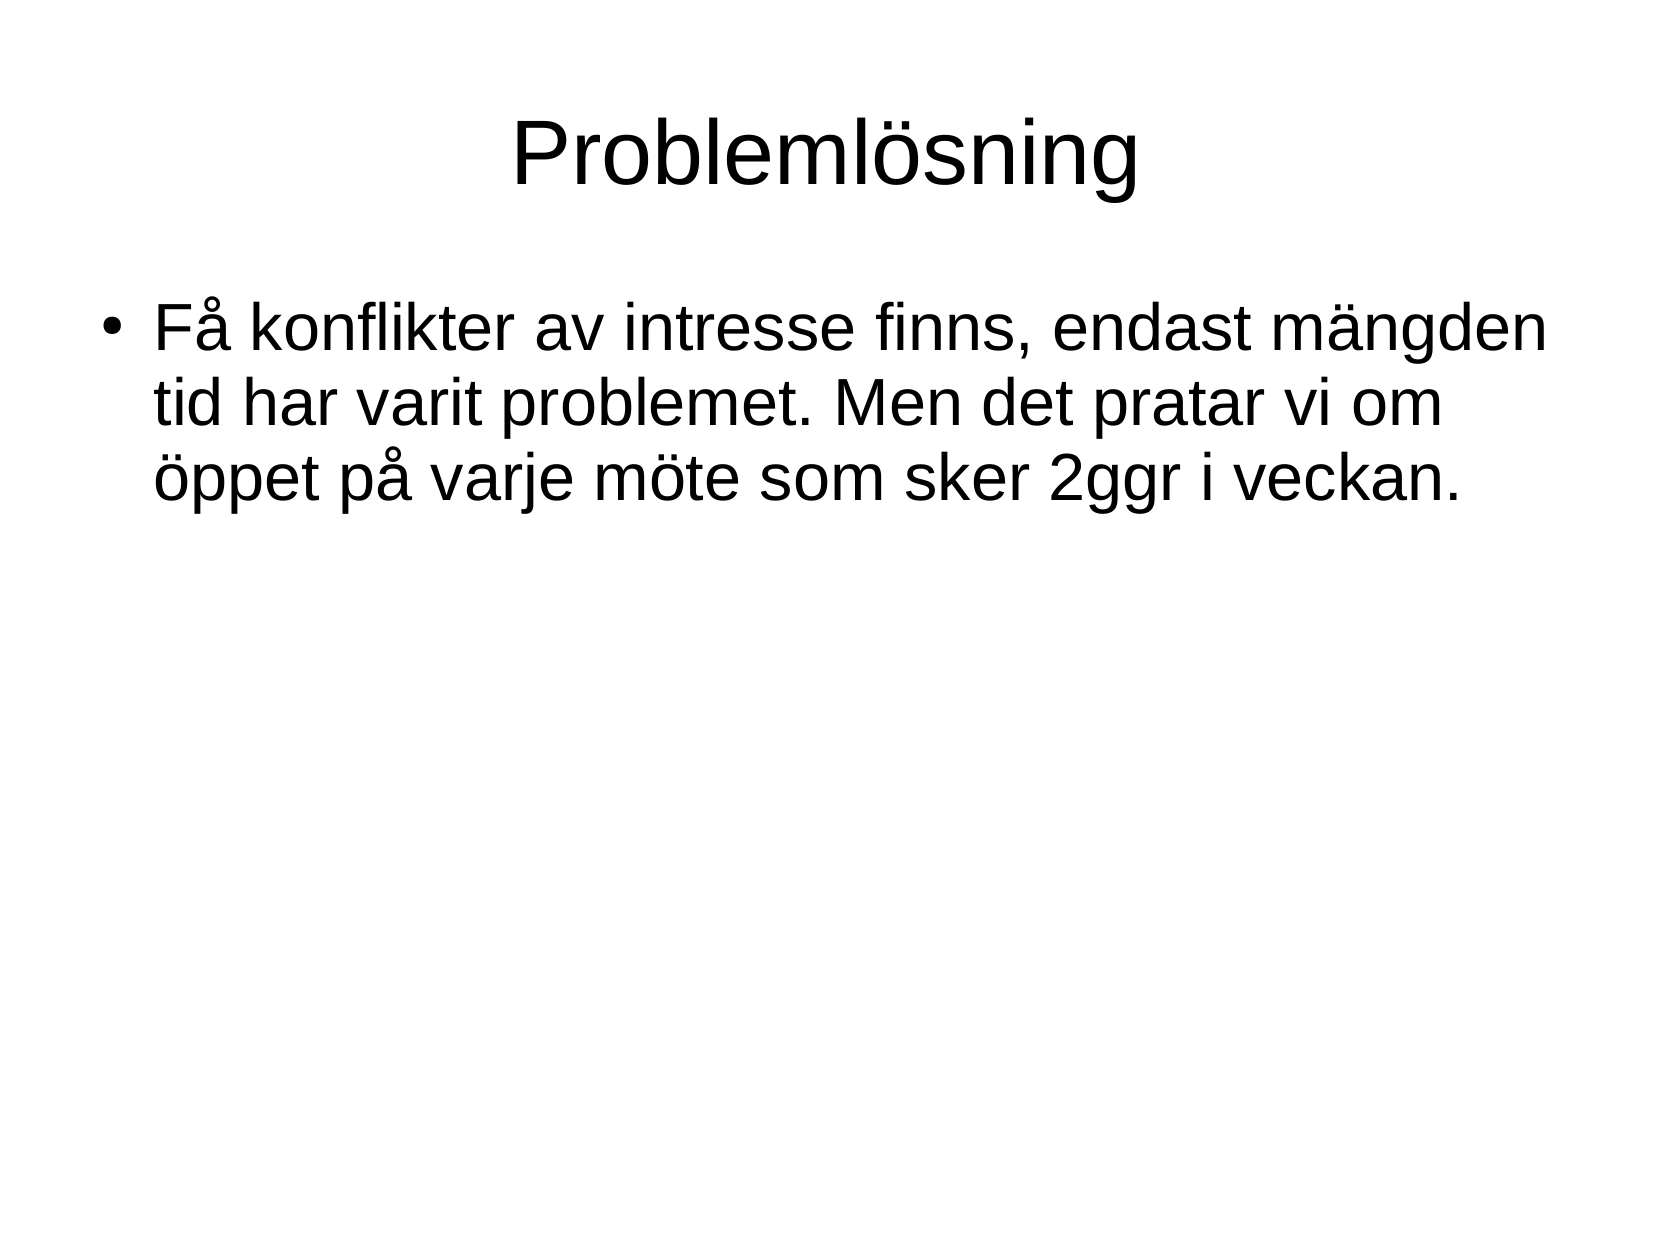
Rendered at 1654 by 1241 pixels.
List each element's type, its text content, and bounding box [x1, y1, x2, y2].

title Problemlösning [82, 49, 1571, 257]
list Få konflikter av intresse finns, endast mängden tid har varit problemet. Men det pratar vi om öppet på varje möte som sker 2ggr i veckan. [82, 290, 1571, 1109]
